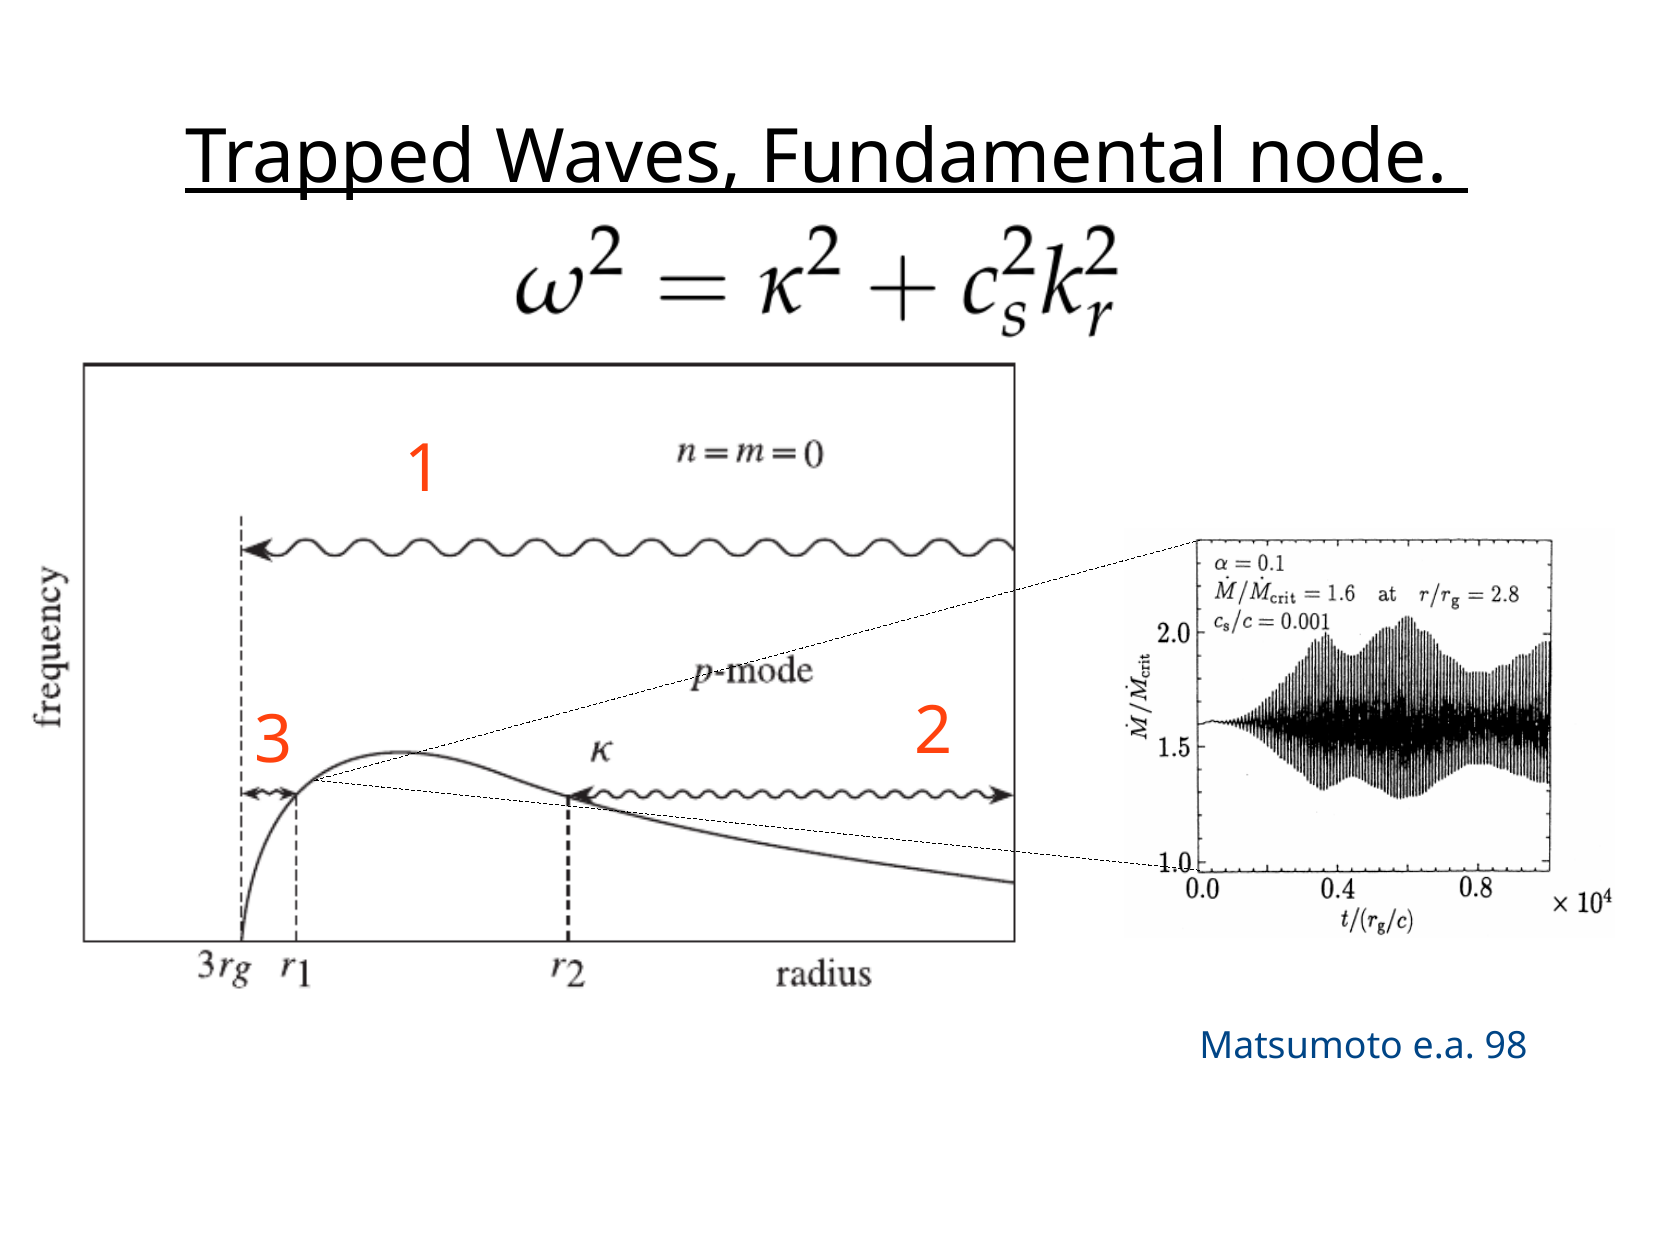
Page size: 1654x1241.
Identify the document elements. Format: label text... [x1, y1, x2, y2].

text_box 3 [239, 683, 345, 796]
picture [1105, 525, 1620, 946]
text_box 2 [899, 675, 1005, 796]
text_box Matsumoto e.a. 98 [1184, 1010, 1576, 1081]
text_box 1 [389, 413, 495, 526]
picture [0, 211, 1158, 1010]
title Trapped Waves, Fundamental node. [82, 49, 1571, 257]
